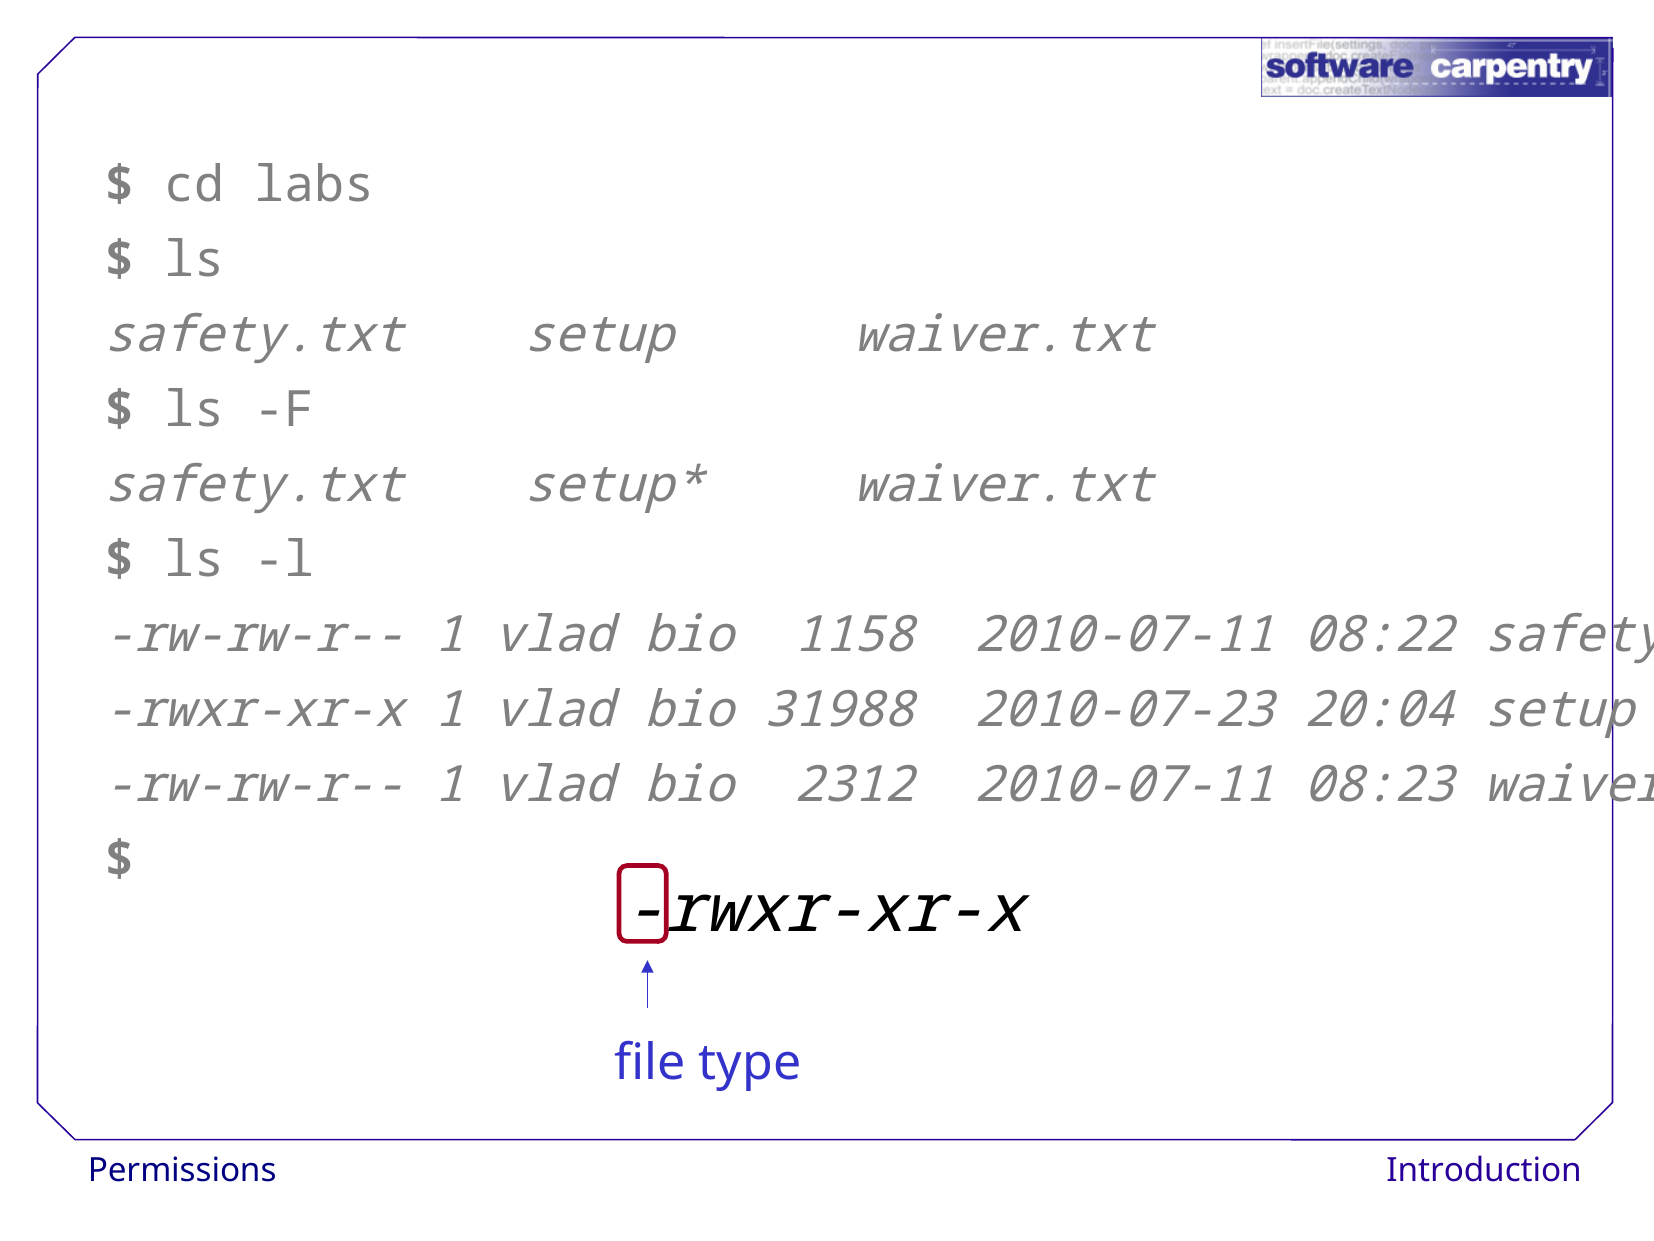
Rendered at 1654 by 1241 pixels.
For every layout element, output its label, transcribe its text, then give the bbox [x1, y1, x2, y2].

text_box $ cd labs $ ls safety.txt setup waiver.txt $ ls -F safety.txt setup* waiver.txt $ ls -l -rw-rw-r-- 1 vlad bio 1158 2010-07-11 08:22 safety.txt -rwxr-xr-x 1 vlad bio 31988 2010-07-23 20:04 setup -rw-rw-r-- 1 vlad bio 2312 2010-07-11 08:23 waiver.txt $ [89, 128, 1512, 1131]
picture [1261, 39, 1613, 97]
text_box -rwxr-xr-x [609, 837, 988, 970]
text_box file type [600, 1007, 1517, 1103]
